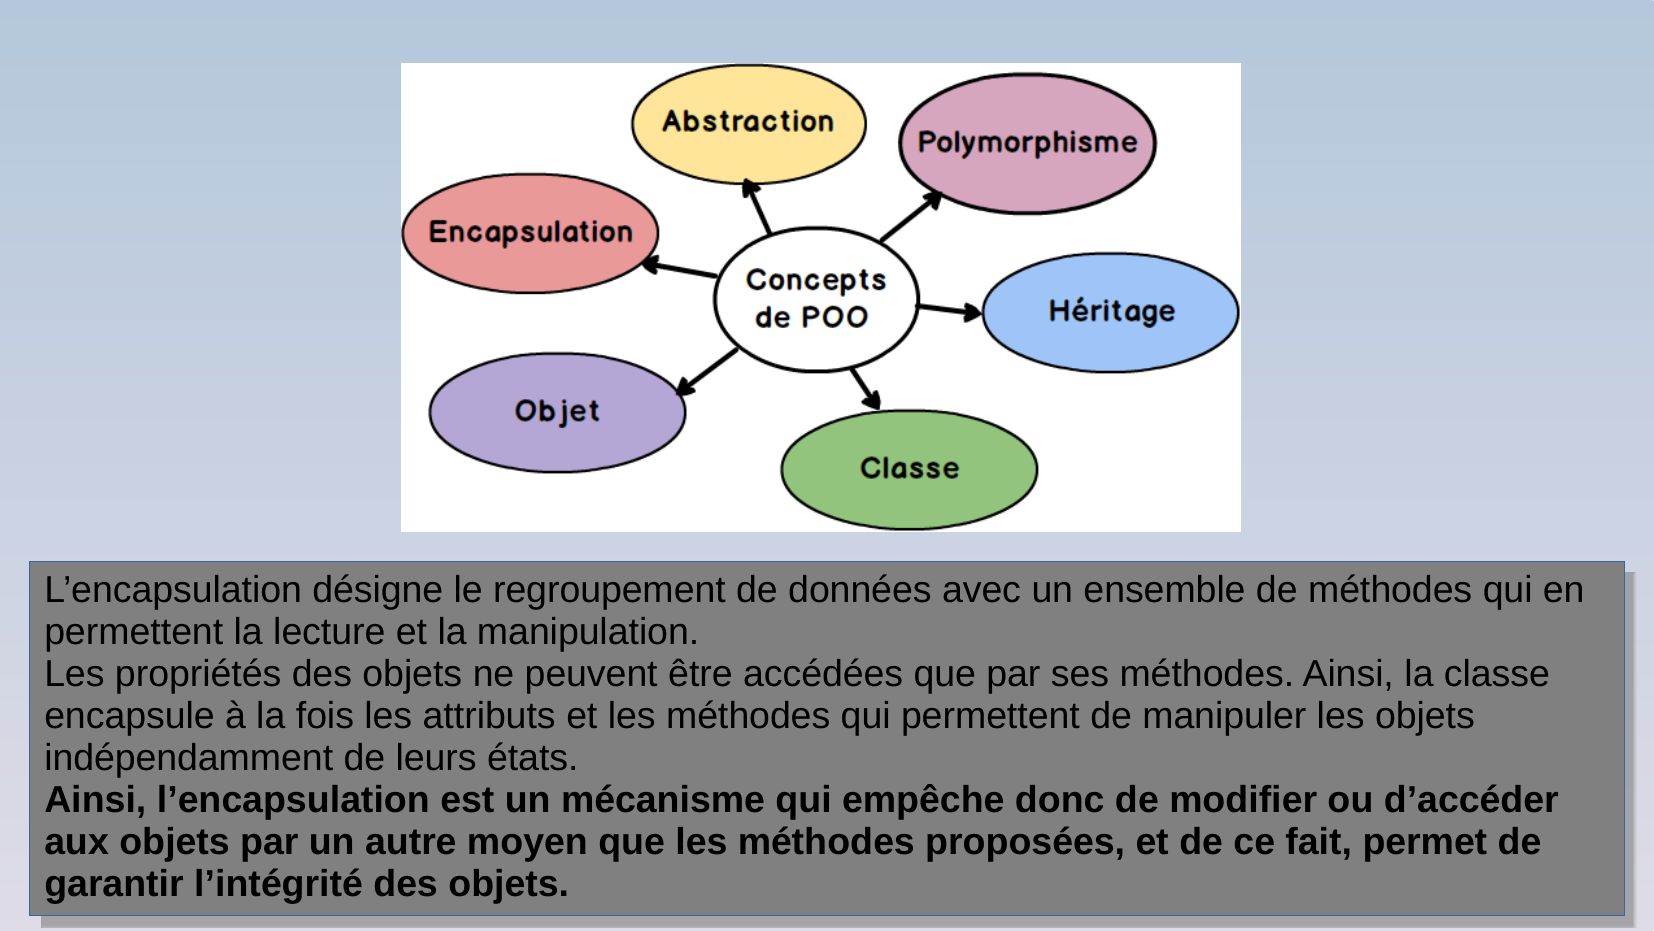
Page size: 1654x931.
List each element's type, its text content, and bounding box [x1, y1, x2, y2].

text_box L’encapsulation désigne le regroupement de données avec un ensemble de méthodes qui en permettent la lecture et la manipulation. Les propriétés des objets ne peuvent être accédées que par ses méthodes. Ainsi, la classe encapsule à la fois les attributs et les méthodes qui permettent de manipuler les objets indépendamment de leurs états. Ainsi, l’encapsulation est un mécanisme qui empêche donc de modifier ou d’accéder aux objets par un autre moyen que les méthodes proposées, et de ce fait, permet de garantir l’intégrité des objets. [29, 561, 1625, 931]
picture [401, 63, 1241, 532]
